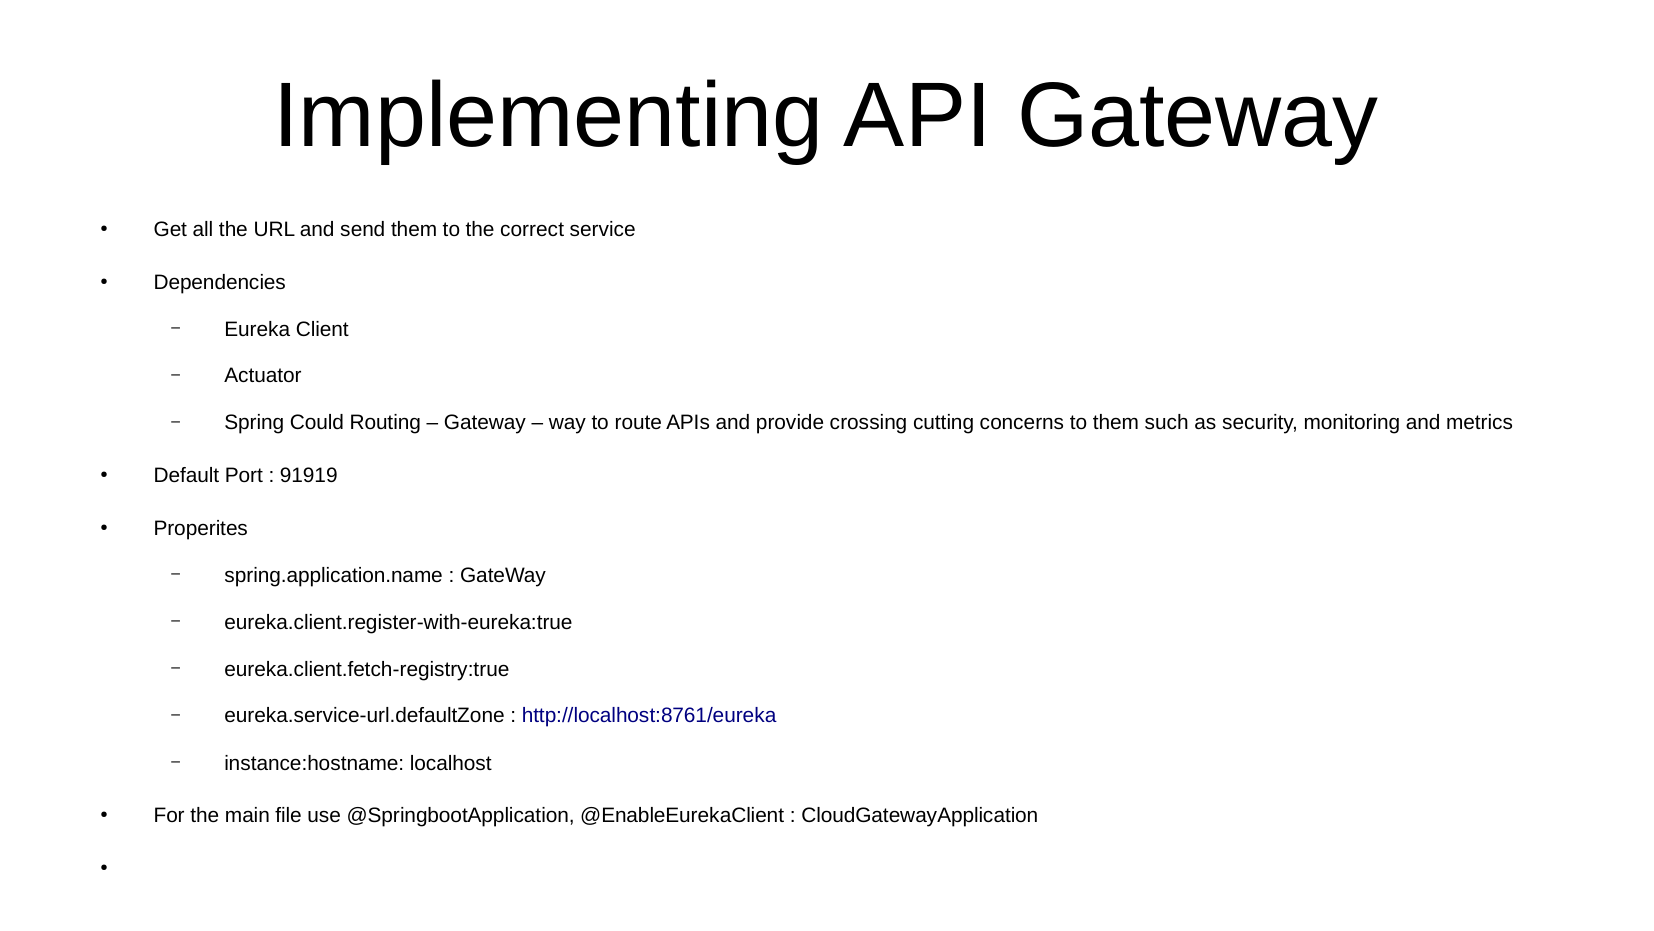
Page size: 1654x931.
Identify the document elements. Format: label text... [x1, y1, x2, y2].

title Implementing API Gateway [82, 37, 1571, 193]
list Get all the URL and send them to the correct service Dependencies Eureka Client Actuator Spring Could Routing – Gateway – way to route APIs and provide crossing cutting concerns to them such as security, monitoring and metrics Default Port : 91919 Properites spring.application.name : GateWay eureka.client.register-with-eureka:true eureka.client.fetch-registry:true eureka.service-url.defaultZone : http://localhost:8761/eureka instance:hostname: localhost For the main file use @SpringbootApplication, @EnableEurekaClient : CloudGatewayApplication [82, 217, 1621, 916]
